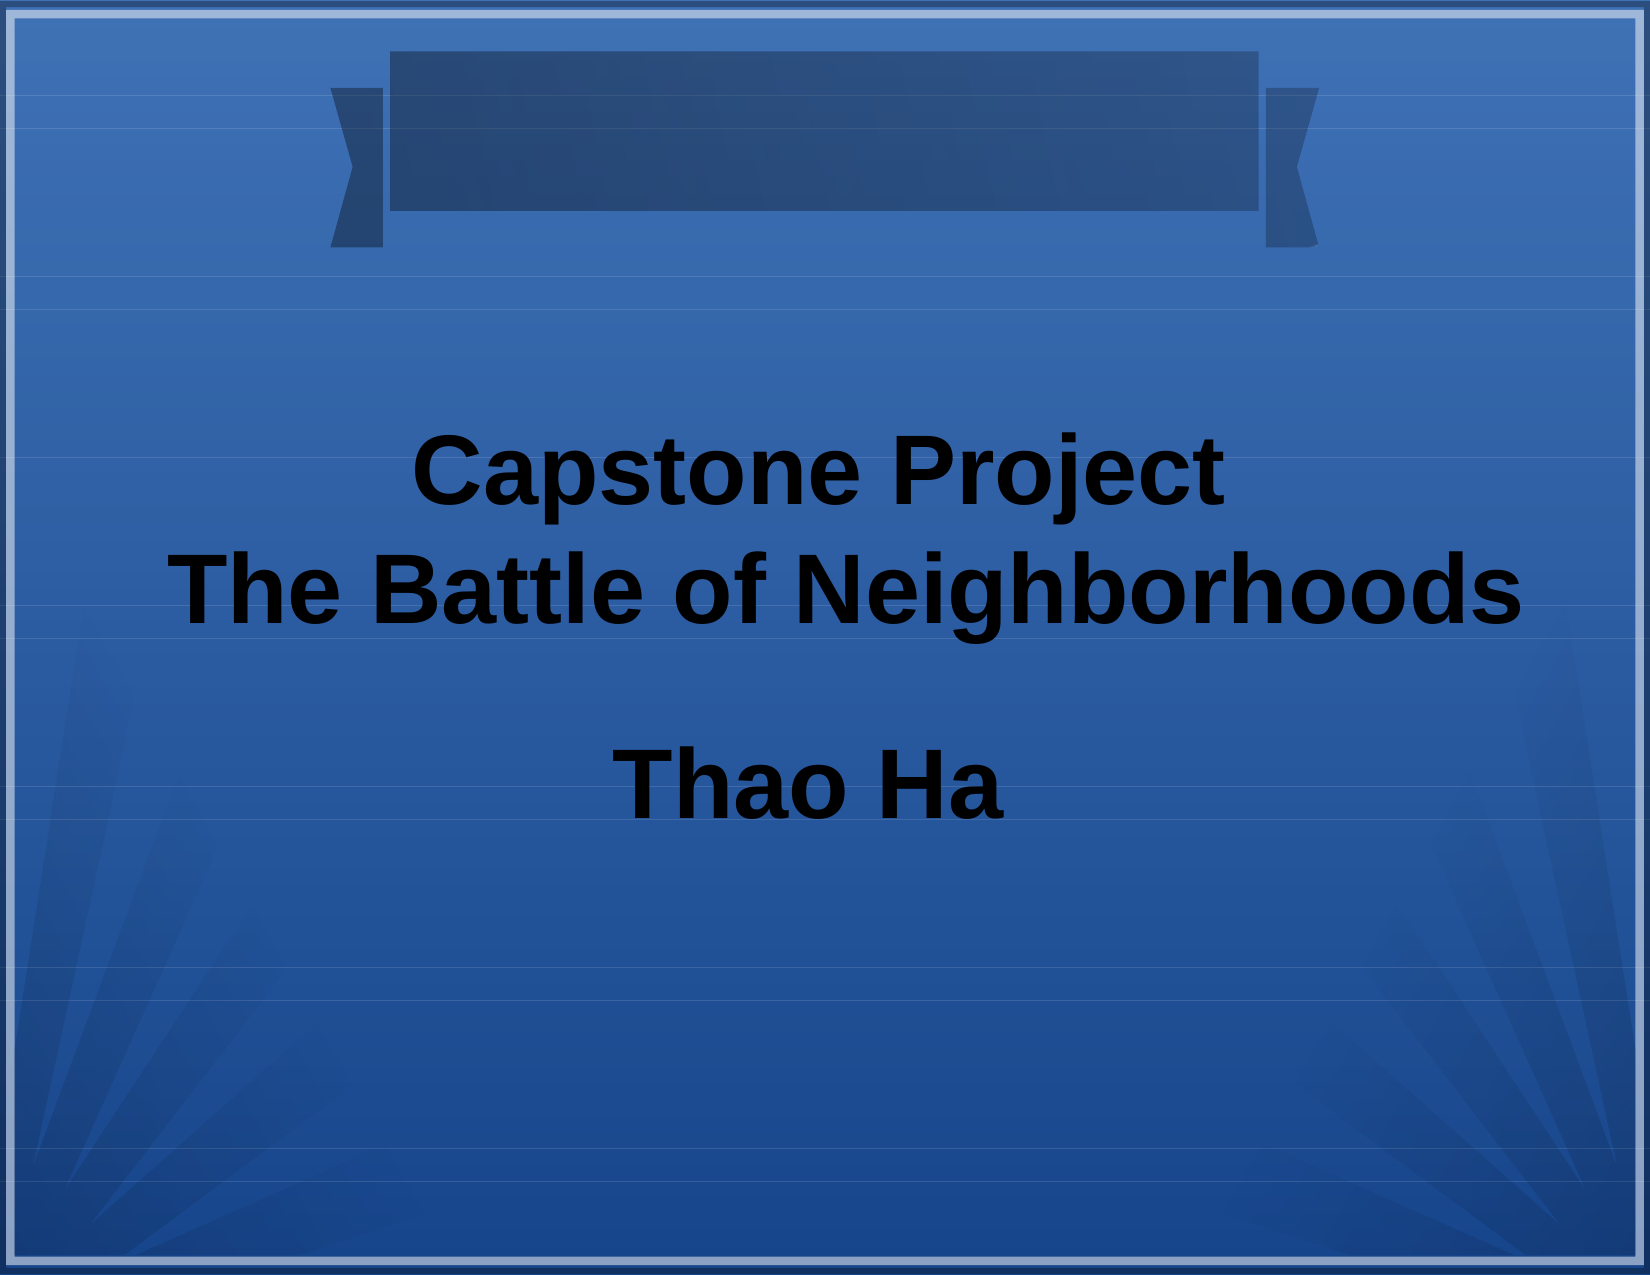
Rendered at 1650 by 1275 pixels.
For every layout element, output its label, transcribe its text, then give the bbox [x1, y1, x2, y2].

title Capstone Project The Battle of Neighborhoods Thao Ha [75, 404, 1591, 854]
